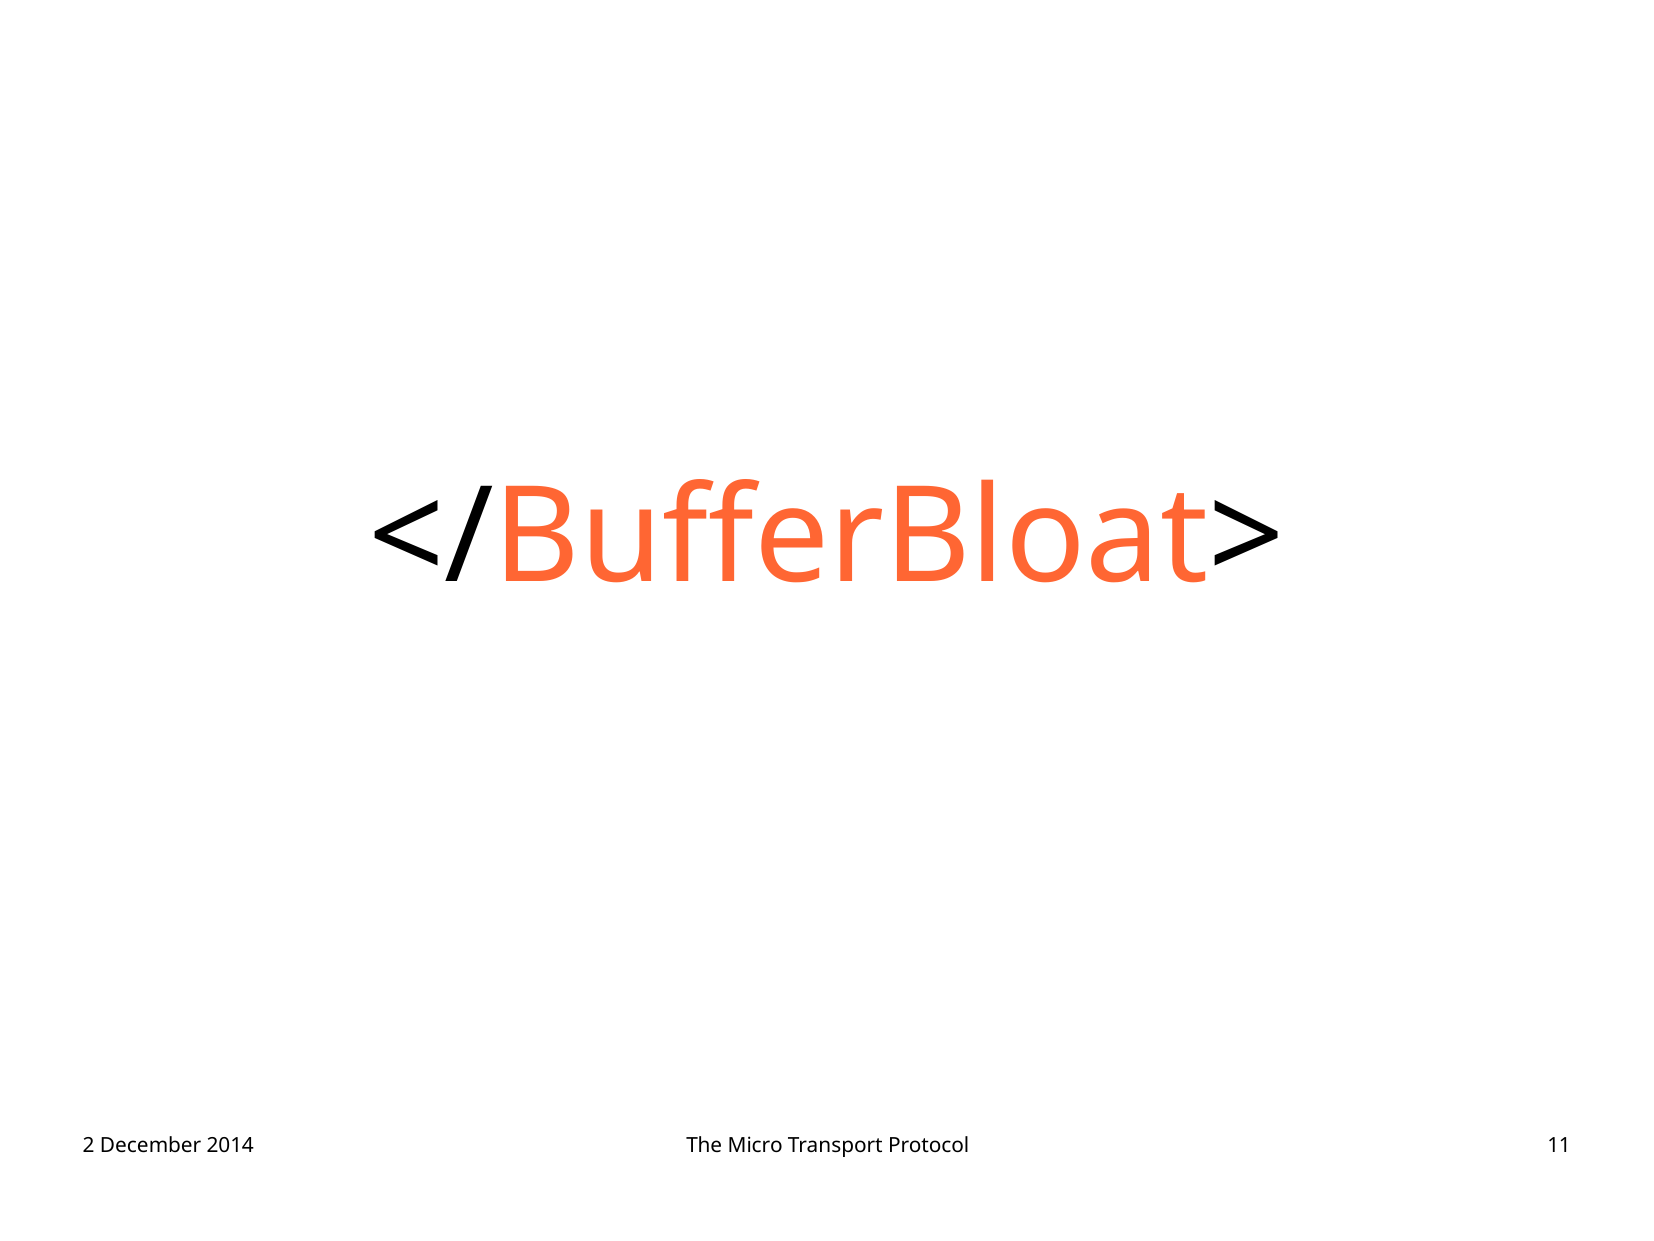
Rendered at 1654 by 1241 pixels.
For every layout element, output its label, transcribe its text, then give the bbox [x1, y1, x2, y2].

subtitle </BufferBloat> [82, 49, 1571, 1010]
